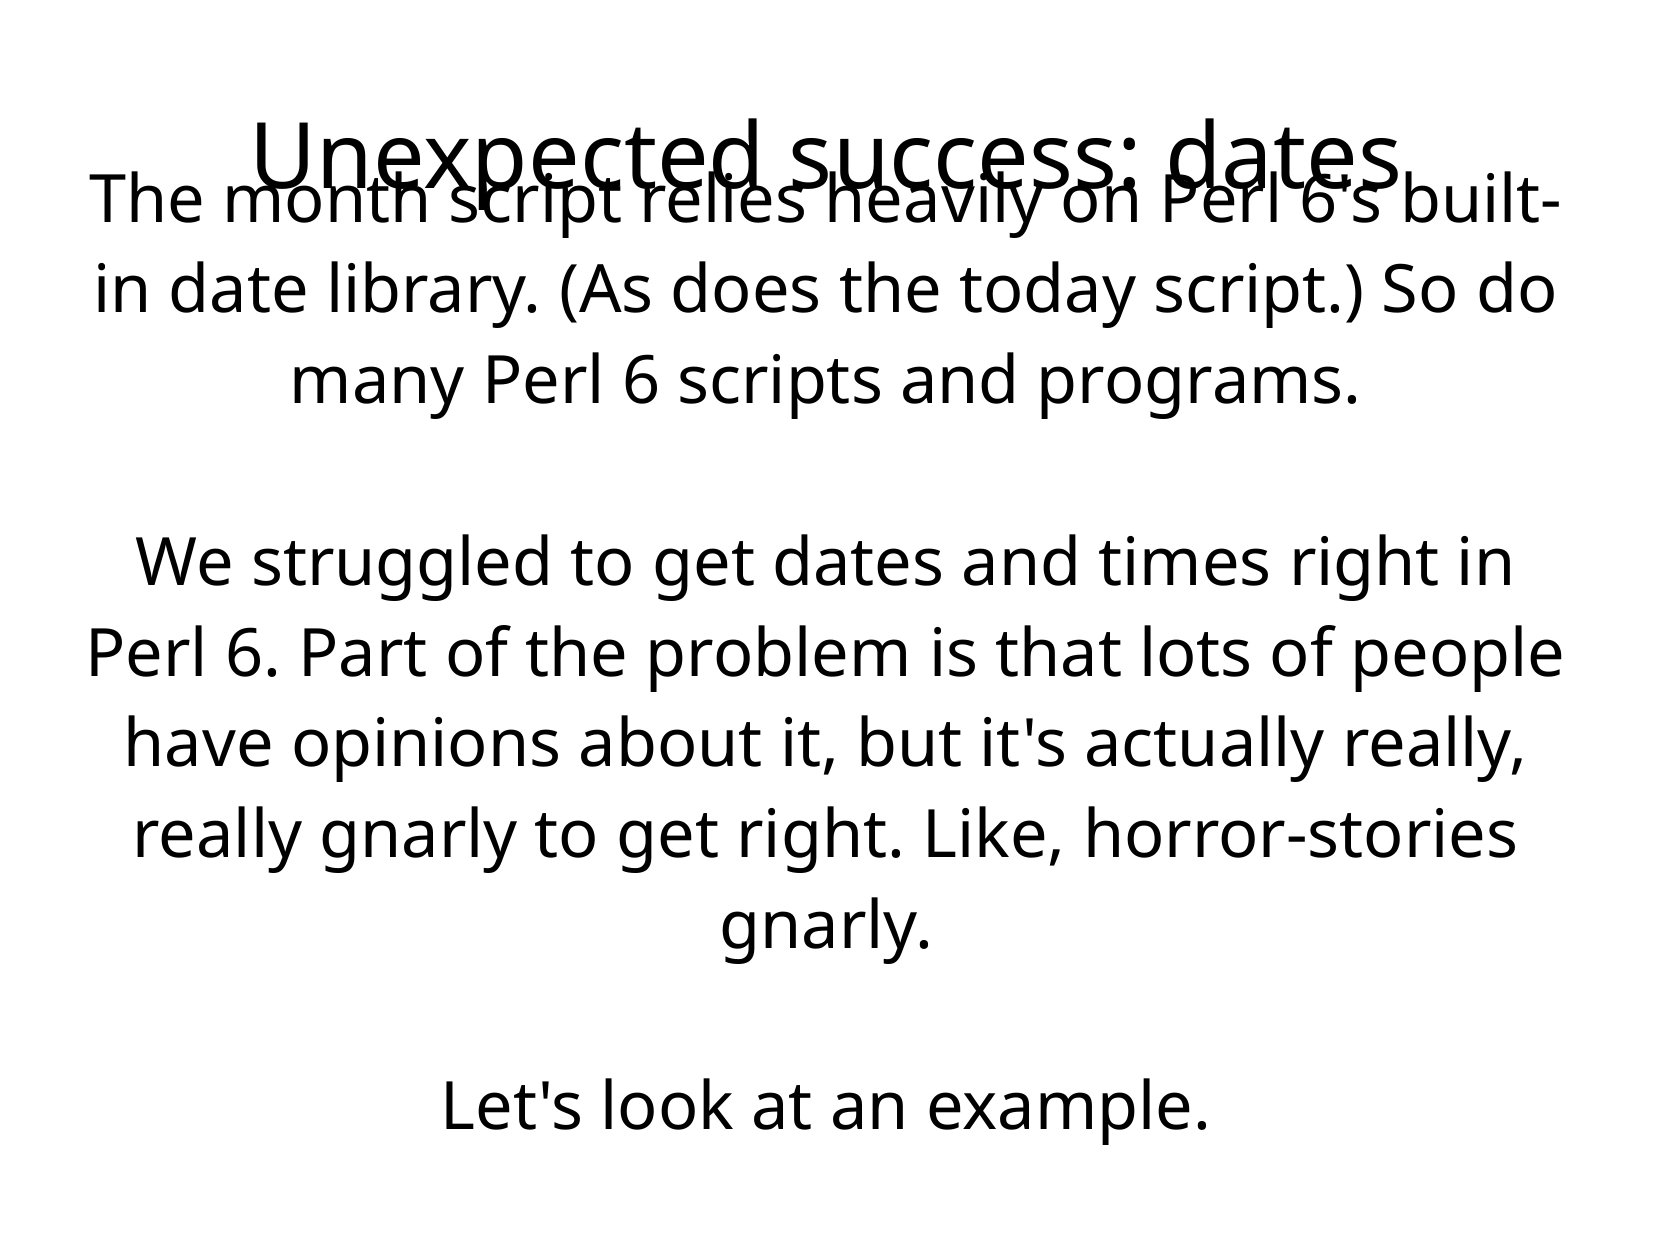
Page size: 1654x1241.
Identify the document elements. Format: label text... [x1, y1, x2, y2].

subtitle The month script relies heavily on Perl 6's built-in date library. (As does the today script.) So do many Perl 6 scripts and programs. We struggled to get dates and times right in Perl 6. Part of the problem is that lots of people have opinions about it, but it's actually really, really gnarly to get right. Like, horror-stories gnarly. Let's look at an example. [82, 274, 1571, 1026]
title Unexpected success: dates [82, 49, 1571, 257]
